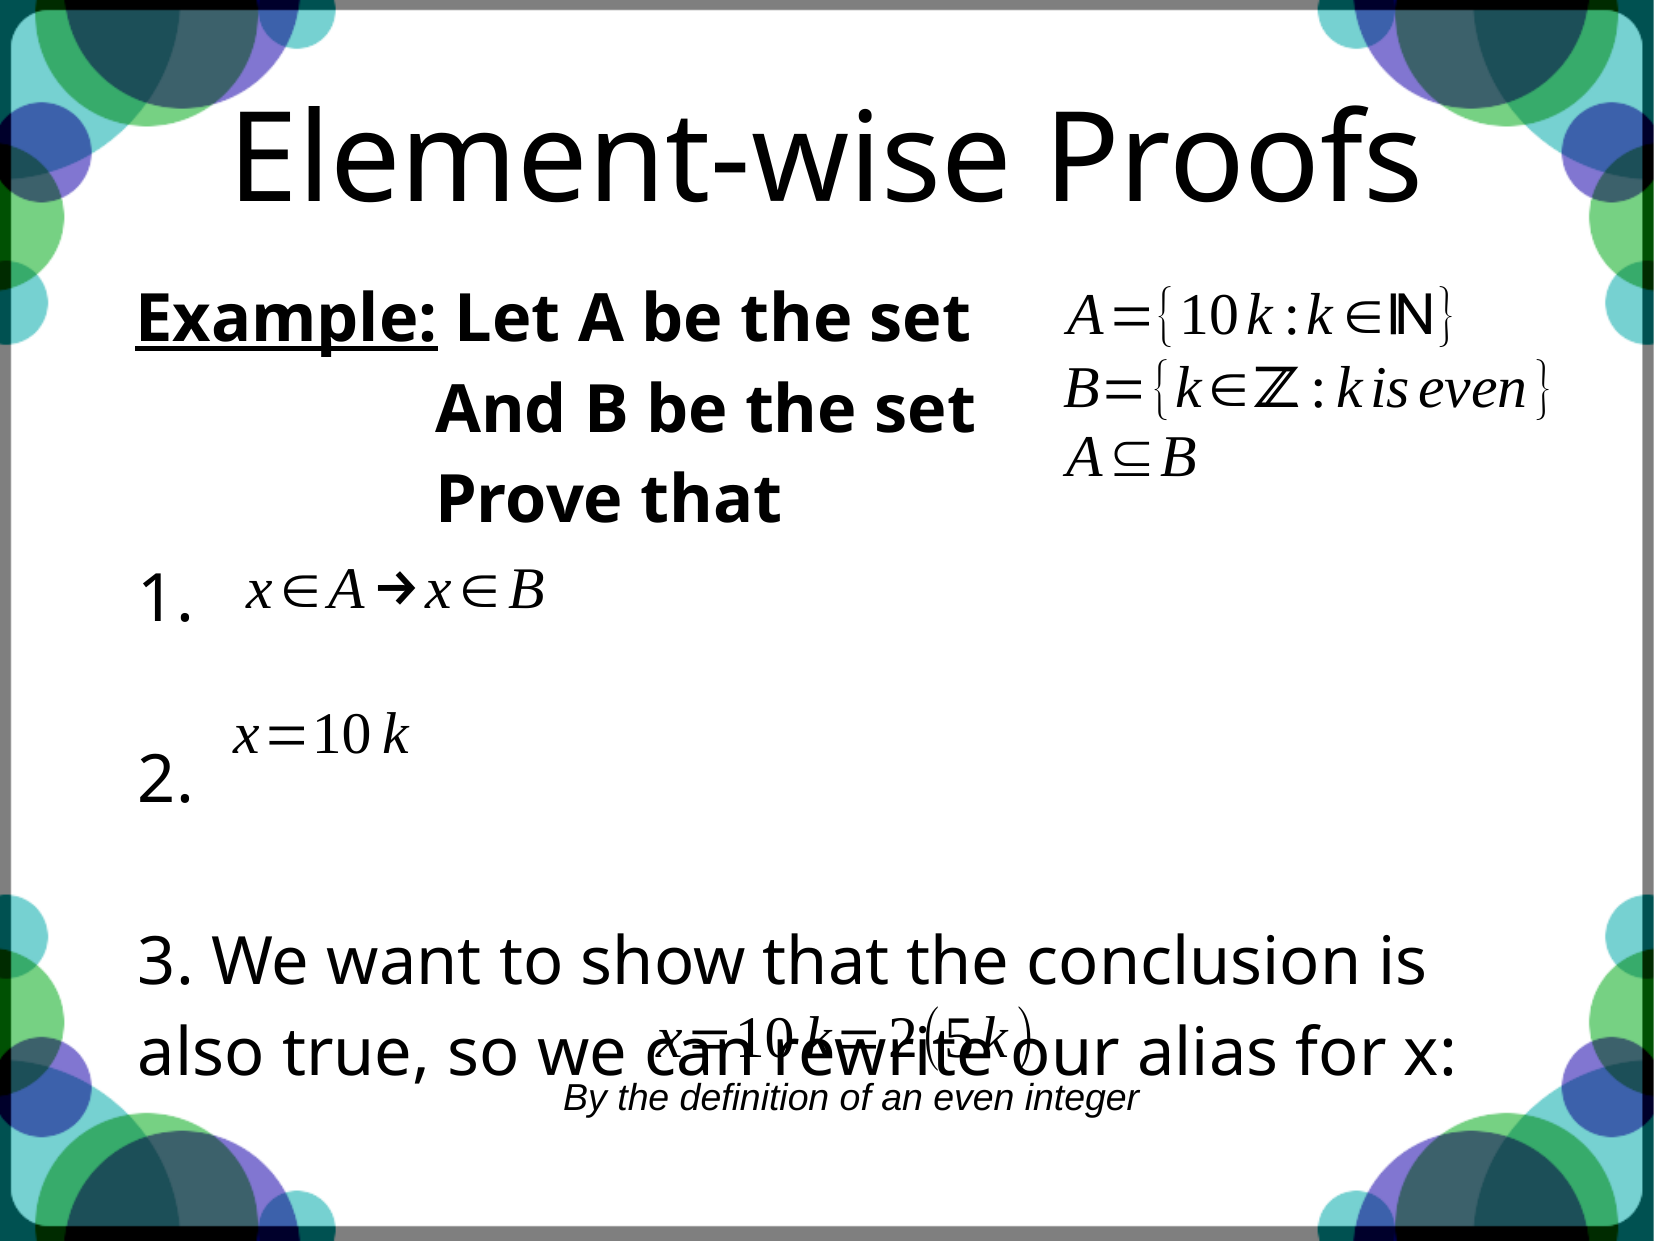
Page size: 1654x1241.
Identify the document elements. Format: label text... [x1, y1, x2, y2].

text_box By the definition of an even integer [455, 1068, 1248, 1126]
chart [637, 1002, 1051, 1068]
title Element-wise Proofs [82, 49, 1571, 257]
picture [0, 0, 1654, 1241]
text_box Example: Let A be the set And B be the set Prove that [135, 270, 1531, 522]
chart [227, 557, 561, 623]
chart [214, 701, 427, 768]
chart [1044, 278, 1570, 491]
text_box 1. 2. 3. We want to show that the conclusion is also true, so we can rewrite our alias for x: [137, 550, 1533, 999]
